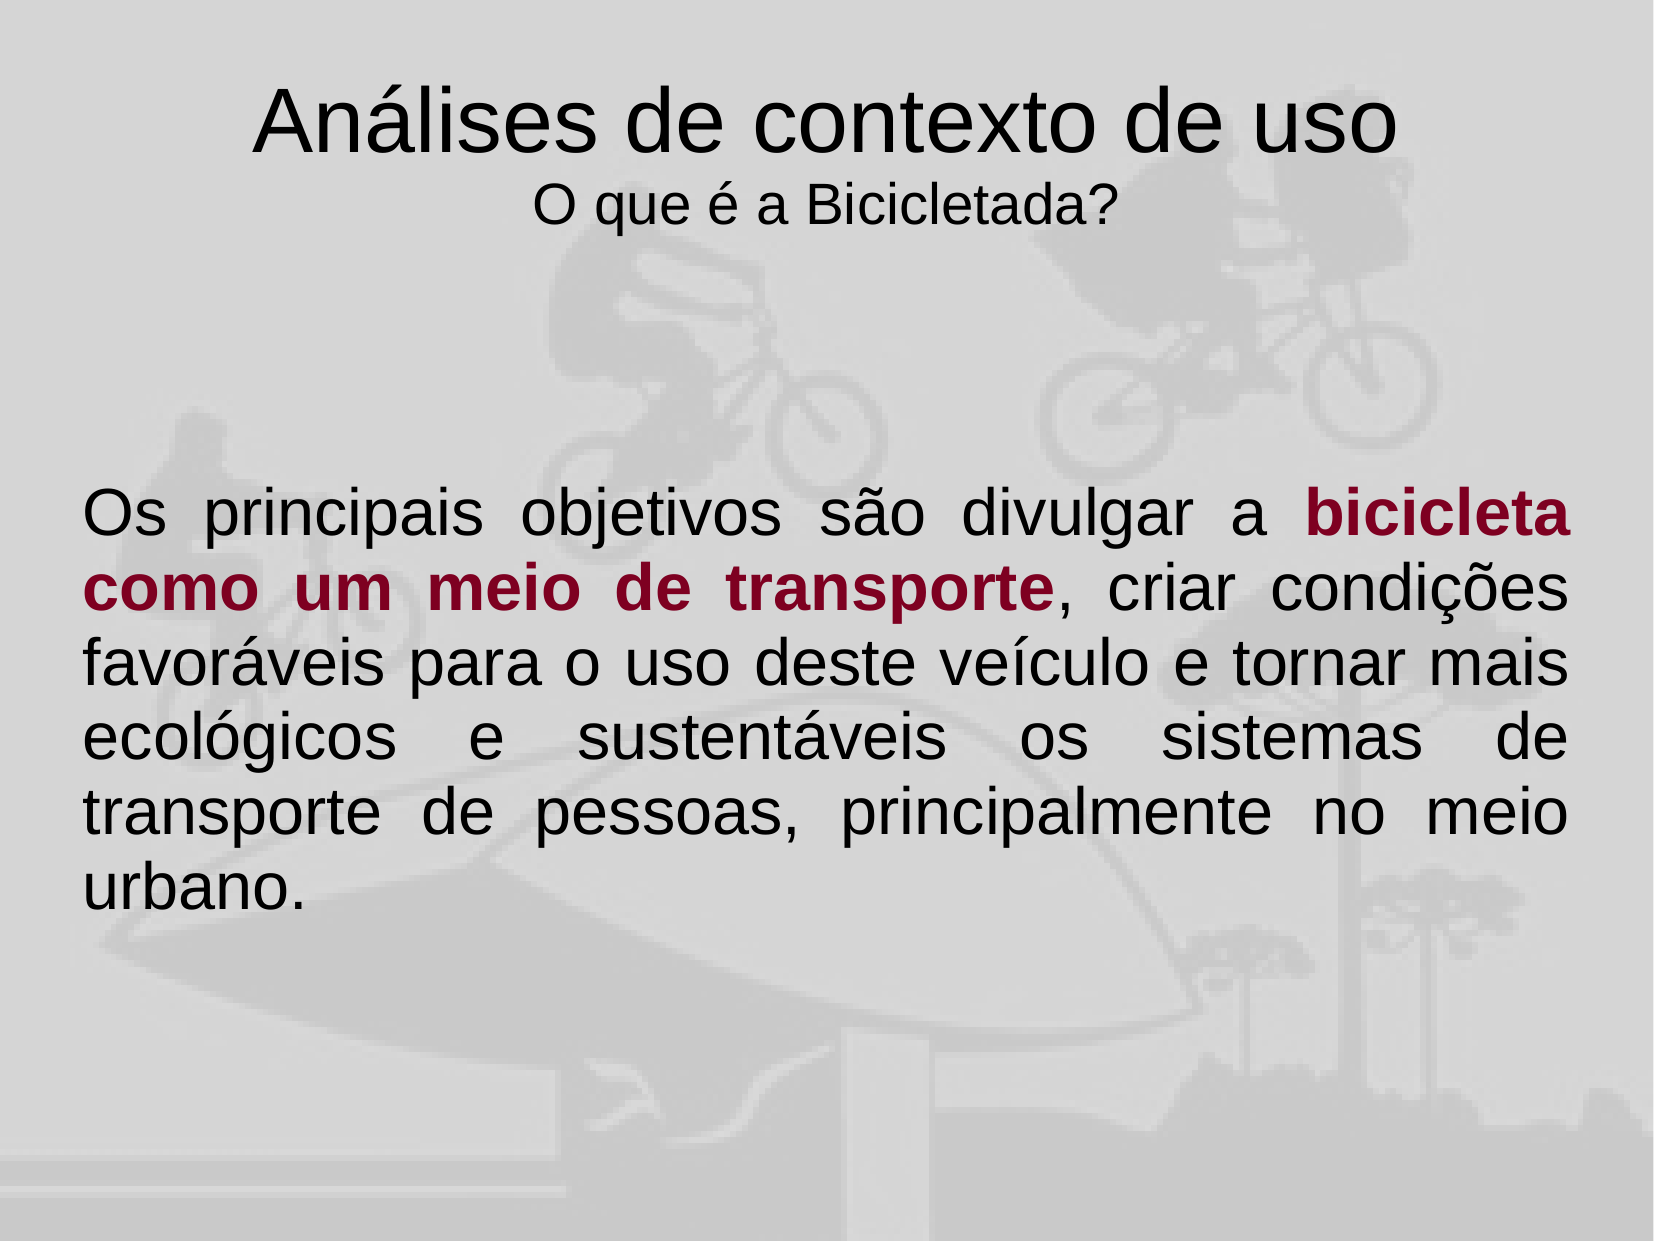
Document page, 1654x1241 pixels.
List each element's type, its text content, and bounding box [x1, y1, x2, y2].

subtitle Os principais objetivos são divulgar a bicicleta como um meio de transporte, criar condições favoráveis para o uso deste veículo e tornar mais ecológicos e sustentáveis os sistemas de transporte de pessoas, principalmente no meio urbano. [82, 290, 1571, 1109]
picture [0, 0, 1654, 1241]
title Análises de contexto de uso O que é a Bicicletada? [82, 49, 1571, 257]
